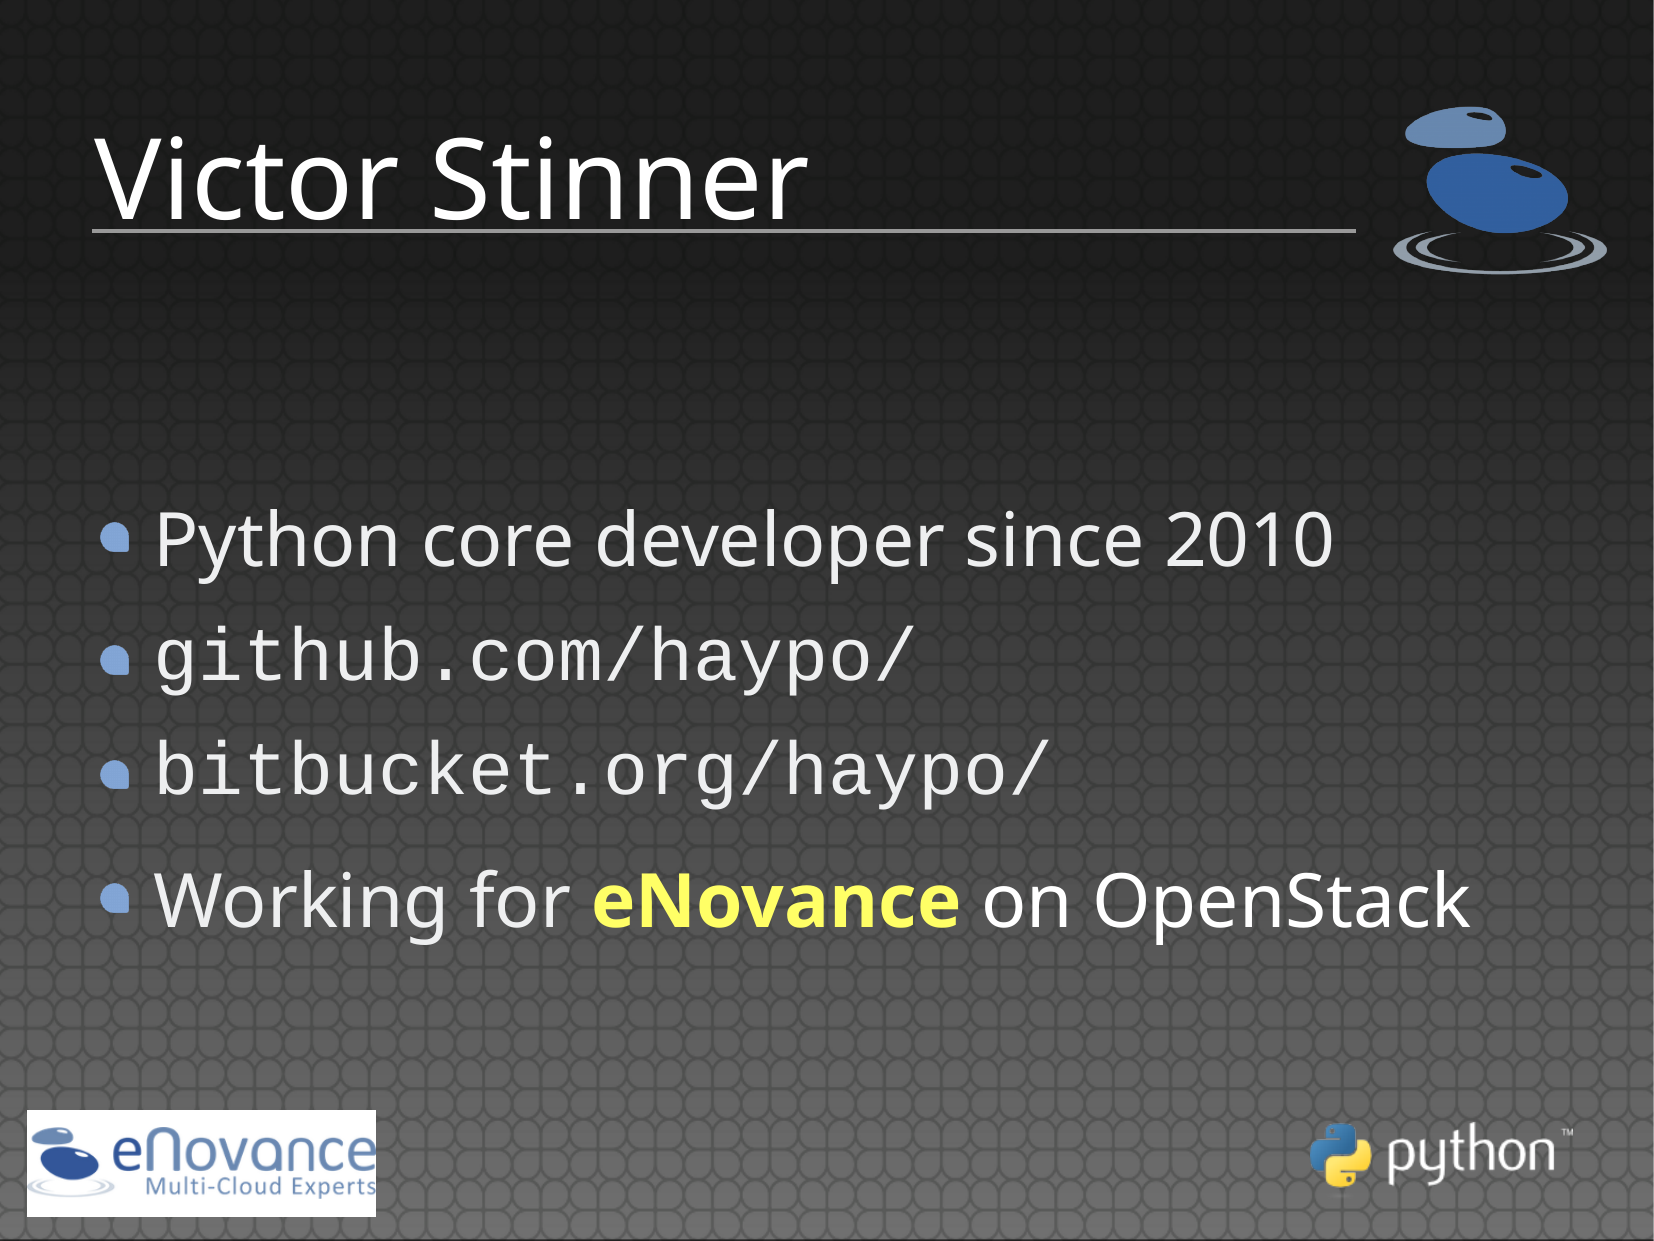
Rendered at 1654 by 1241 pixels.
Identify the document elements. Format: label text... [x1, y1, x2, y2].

picture [0, 0, 1654, 1241]
title Victor Stinner [94, 100, 1426, 251]
list Python core developer since 2010 github.com/haypo/ bitbucket.org/haypo/ Working for eNovance on OpenStack [82, 354, 1571, 1094]
